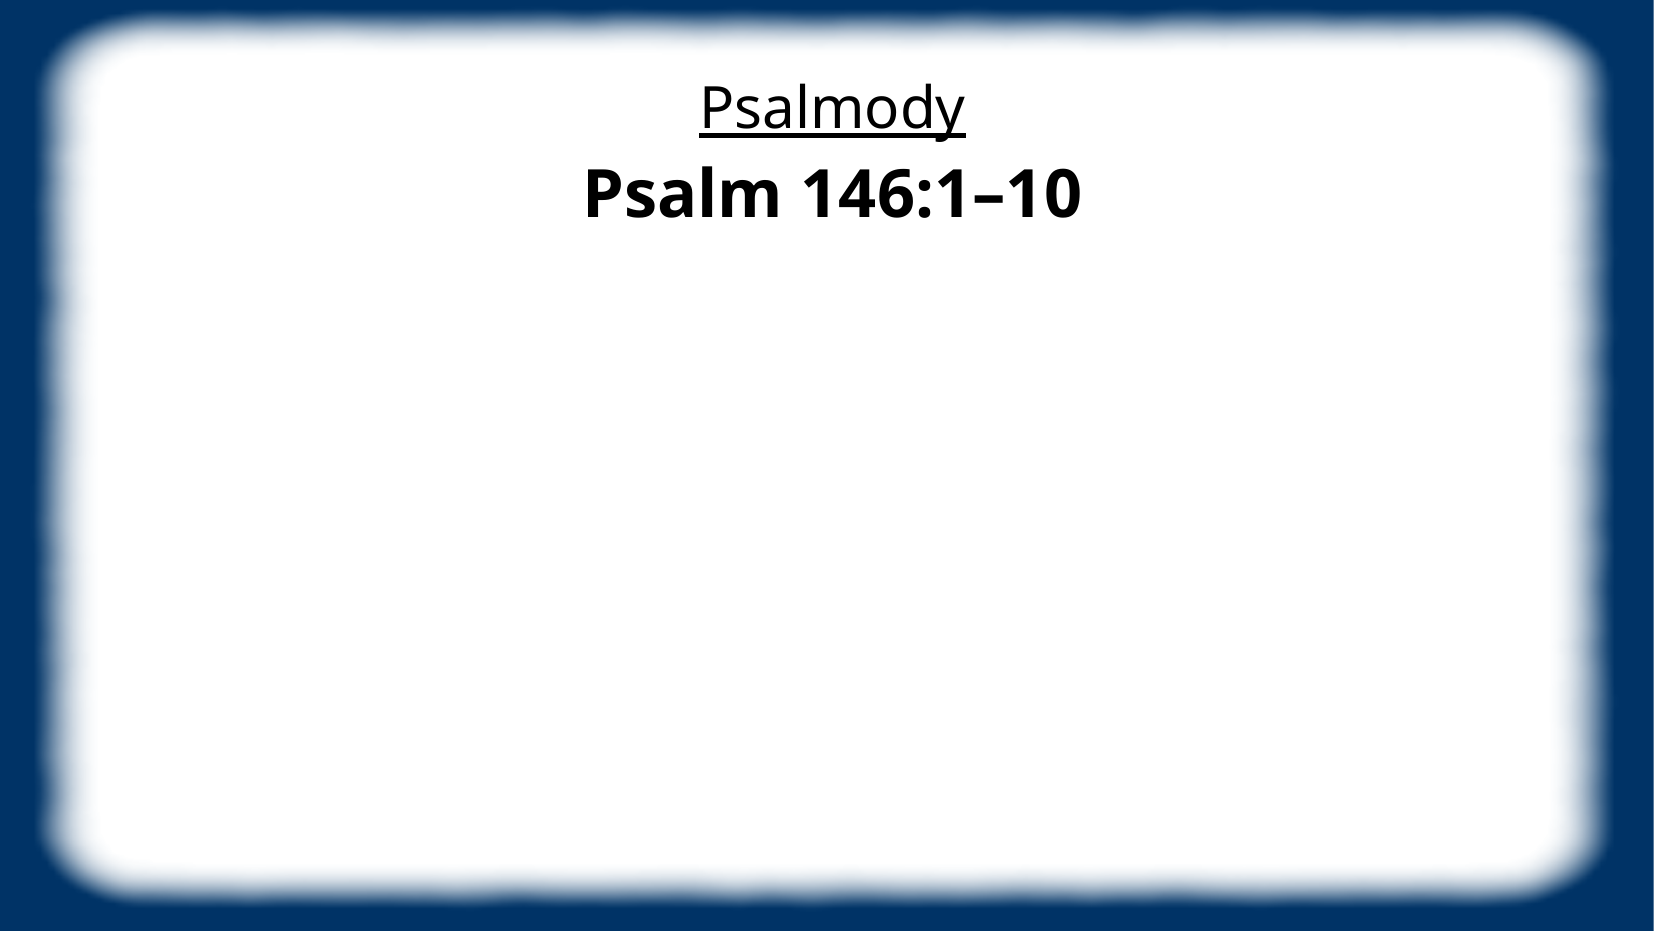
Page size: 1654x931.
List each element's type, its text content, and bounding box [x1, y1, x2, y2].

picture [0, 0, 1654, 931]
text_box Psalmody Psalm 146:1–10 [90, 59, 1576, 241]
